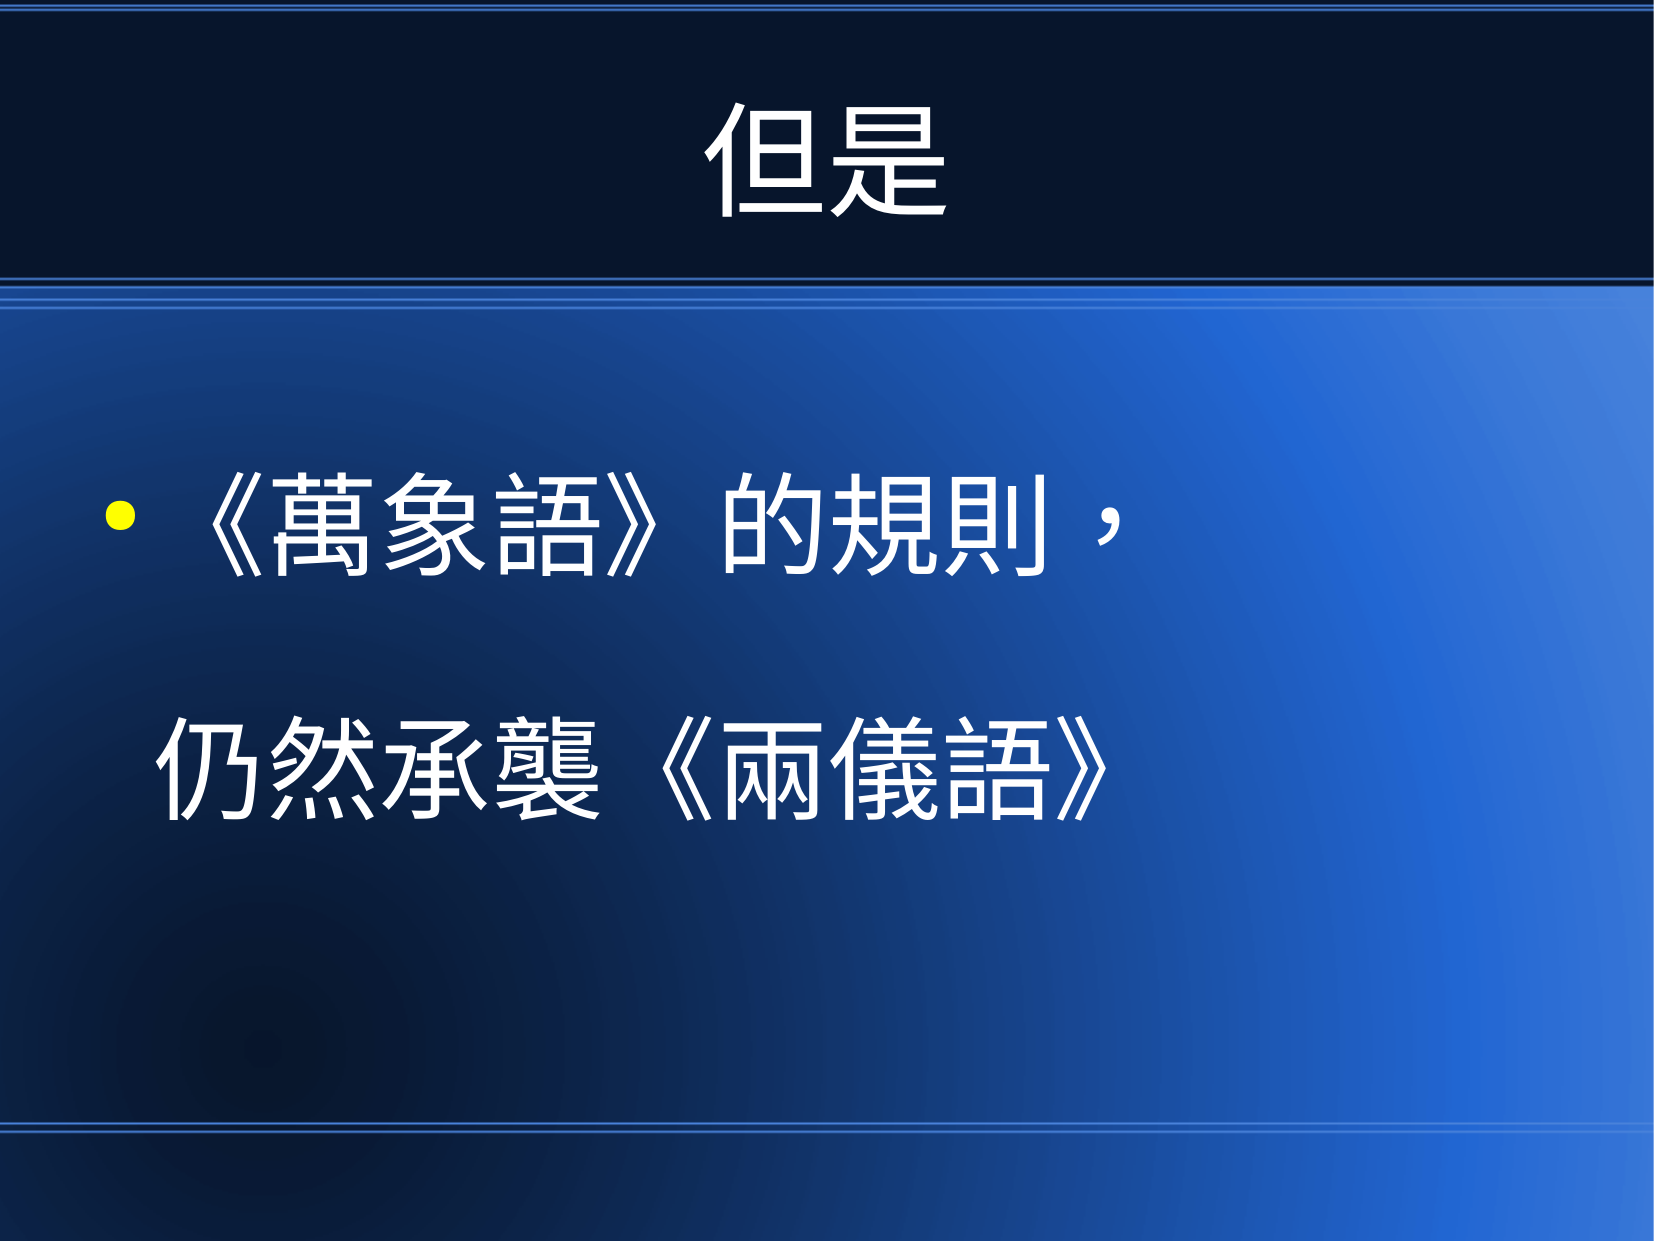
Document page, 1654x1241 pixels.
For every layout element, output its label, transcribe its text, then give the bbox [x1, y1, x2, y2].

picture [0, 0, 1654, 1241]
list 《萬象語》的規則， 仍然承襲《兩儀語》 [82, 355, 1571, 1241]
title 但是 [82, 49, 1571, 257]
